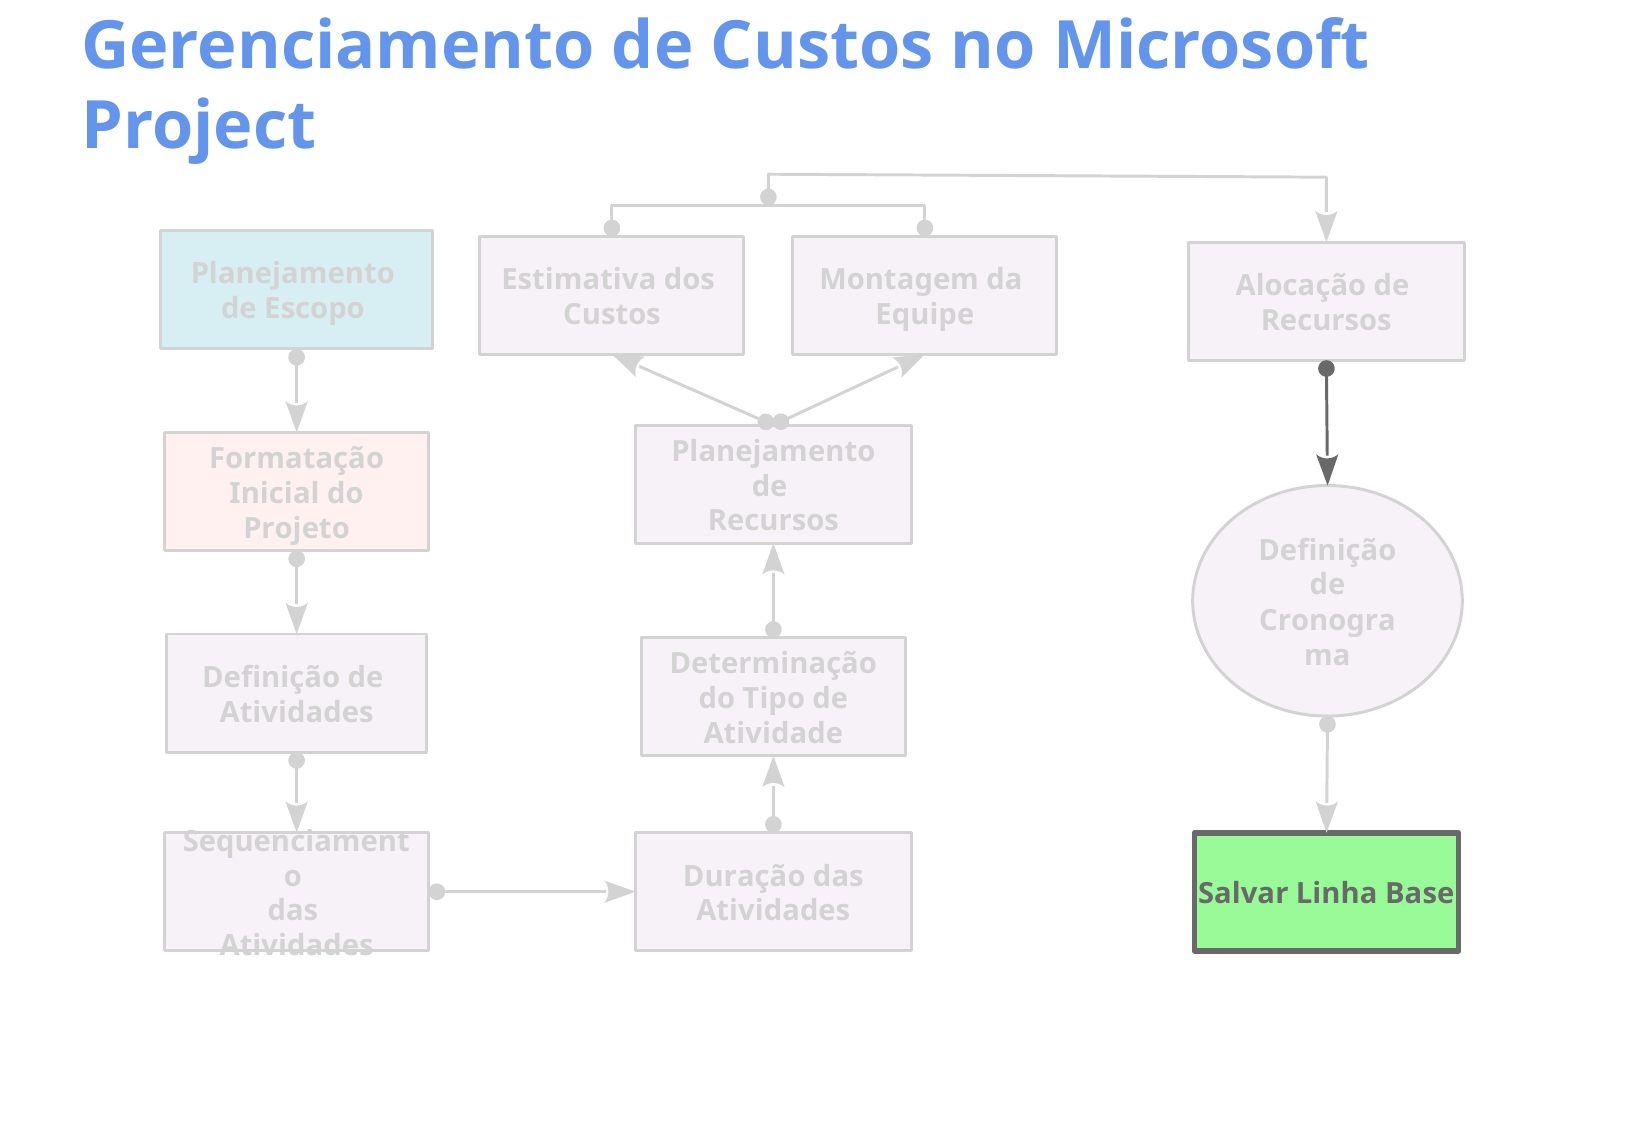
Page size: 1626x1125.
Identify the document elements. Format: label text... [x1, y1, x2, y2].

text_box Definição de Atividades [166, 634, 427, 753]
title Gerenciamento de Custos no Microsoft Project [81, 1, 1544, 162]
text_box Determinação do Tipo de Atividade [641, 637, 906, 756]
text_box Sequenciamento das Atividades [164, 832, 429, 951]
text_box Salvar Linha Base [1194, 832, 1459, 951]
text_box Definição de Cronograma [1192, 485, 1463, 717]
text_box Alocação de Recursos [1188, 242, 1465, 361]
text_box Duração das Atividades [635, 832, 912, 951]
text_box Planejamento de Escopo [160, 230, 433, 349]
text_box Montagem da Equipe [792, 236, 1057, 355]
text_box Estimativa dos Custos [479, 236, 744, 355]
text_box Planejamento de Recursos [635, 425, 912, 544]
text_box Formatação Inicial do Projeto [164, 432, 429, 551]
